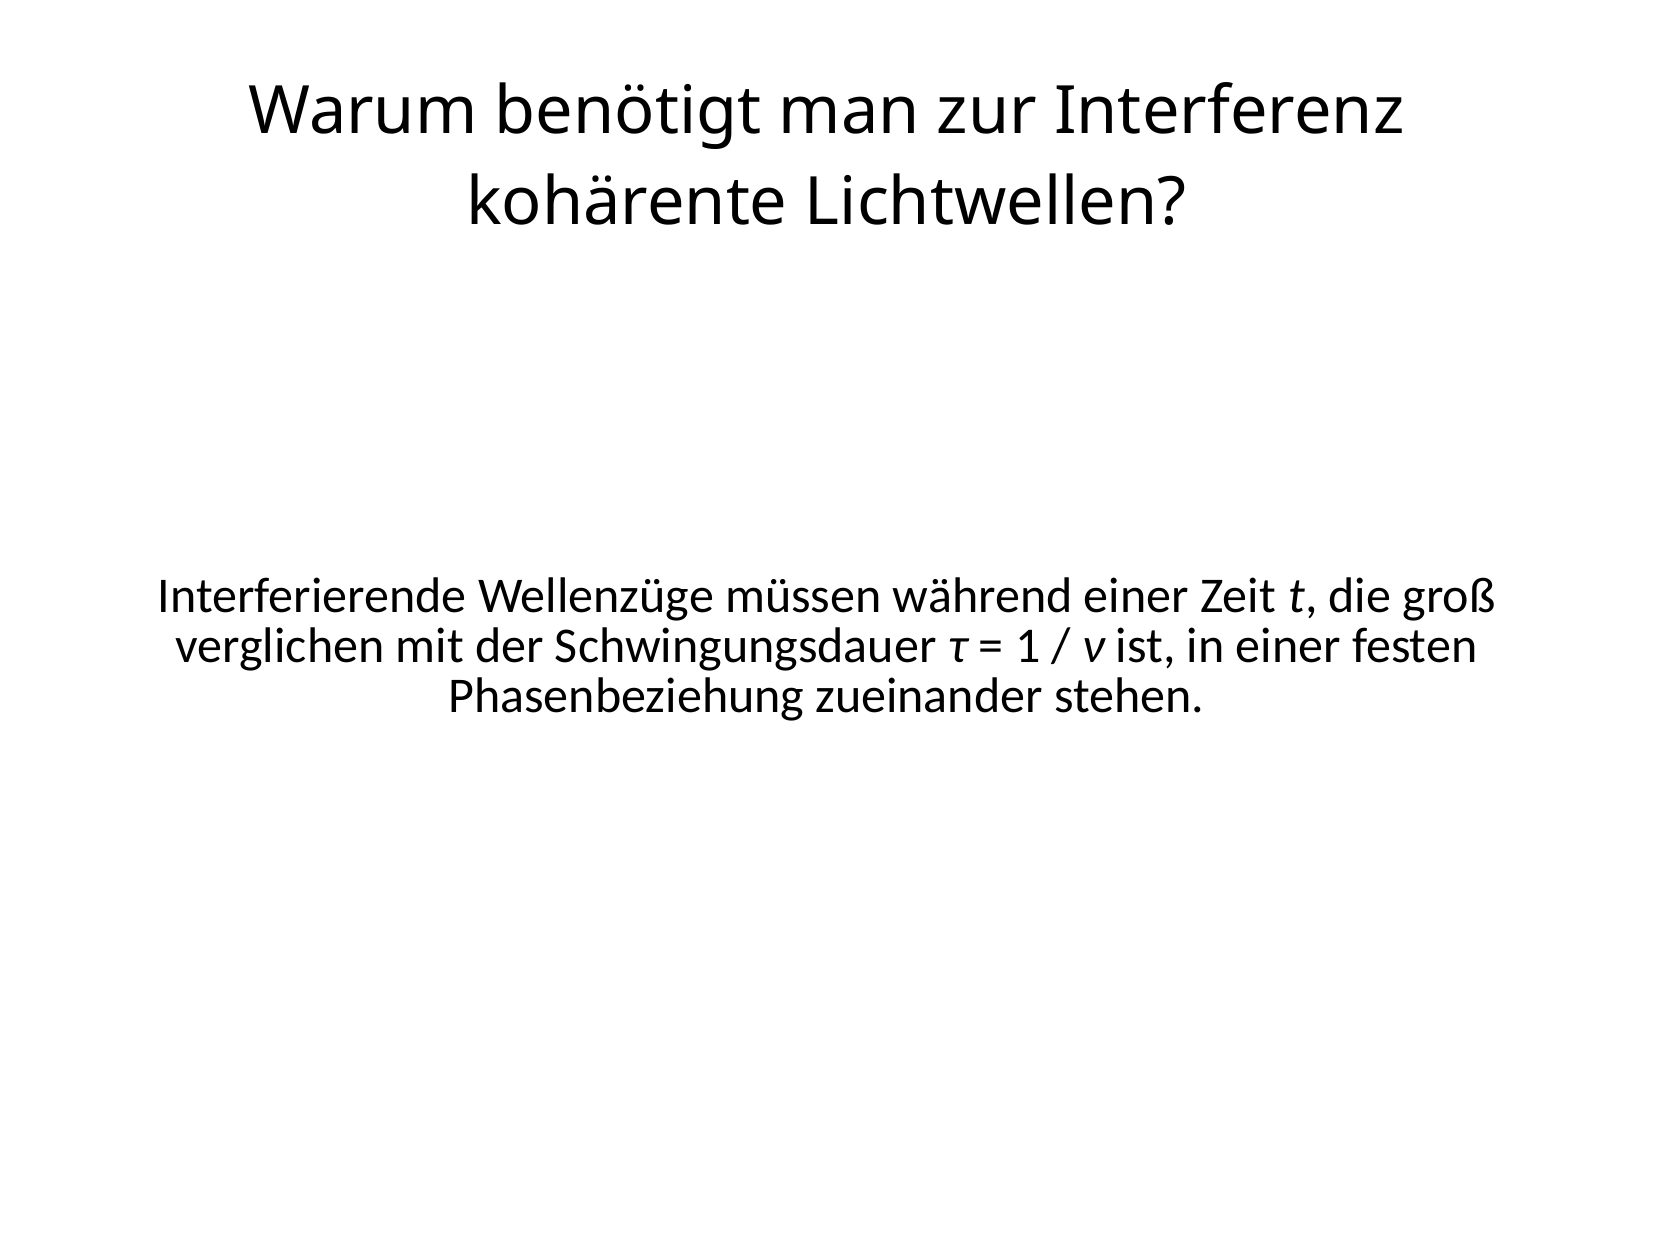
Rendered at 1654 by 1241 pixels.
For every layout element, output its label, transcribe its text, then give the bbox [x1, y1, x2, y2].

subtitle Interferierende Wellenzüge müssen während einer Zeit t, die groß verglichen mit der Schwingungsdauer τ = 1 / ν ist, in einer festen Phasenbeziehung zueinander stehen. [82, 290, 1571, 1010]
title Warum benötigt man zur Interferenz kohärente Lichtwellen? [82, 49, 1571, 257]
